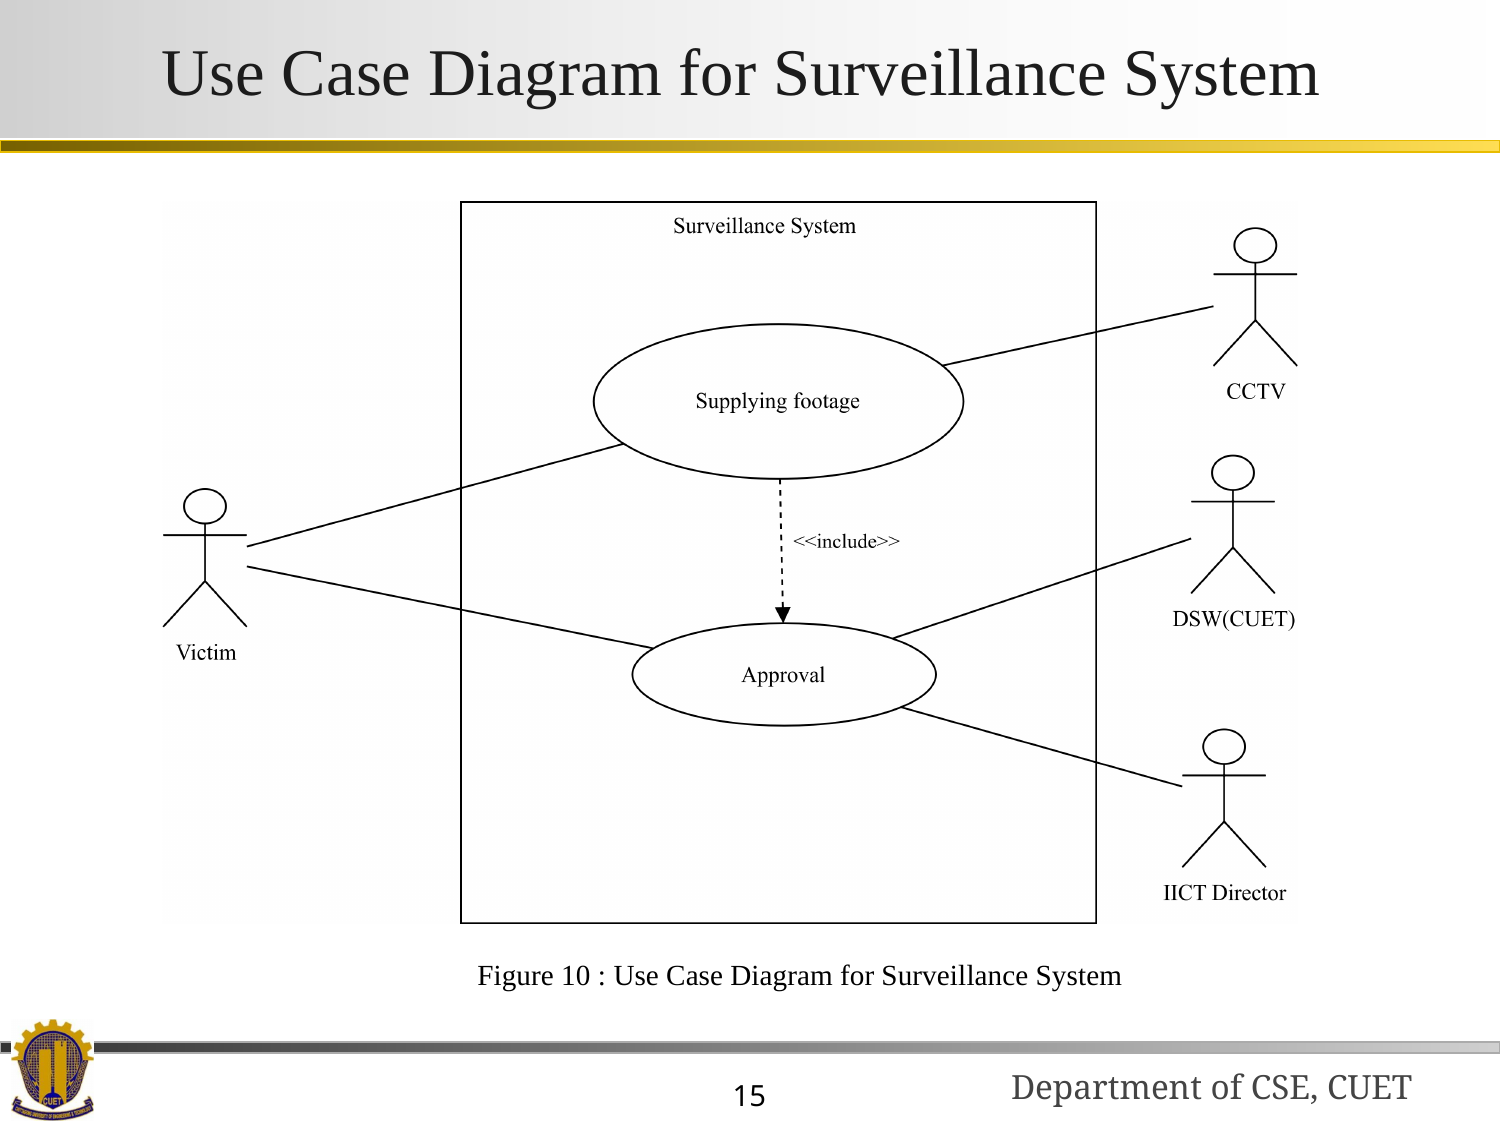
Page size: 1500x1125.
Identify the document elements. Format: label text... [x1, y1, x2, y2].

picture [11, 1019, 94, 1121]
picture [162, 201, 1298, 924]
text_box Figure 10 : Use Case Diagram for Surveillance System [454, 941, 1146, 1007]
title Use Case Diagram for Surveillance System [0, 0, 1500, 138]
